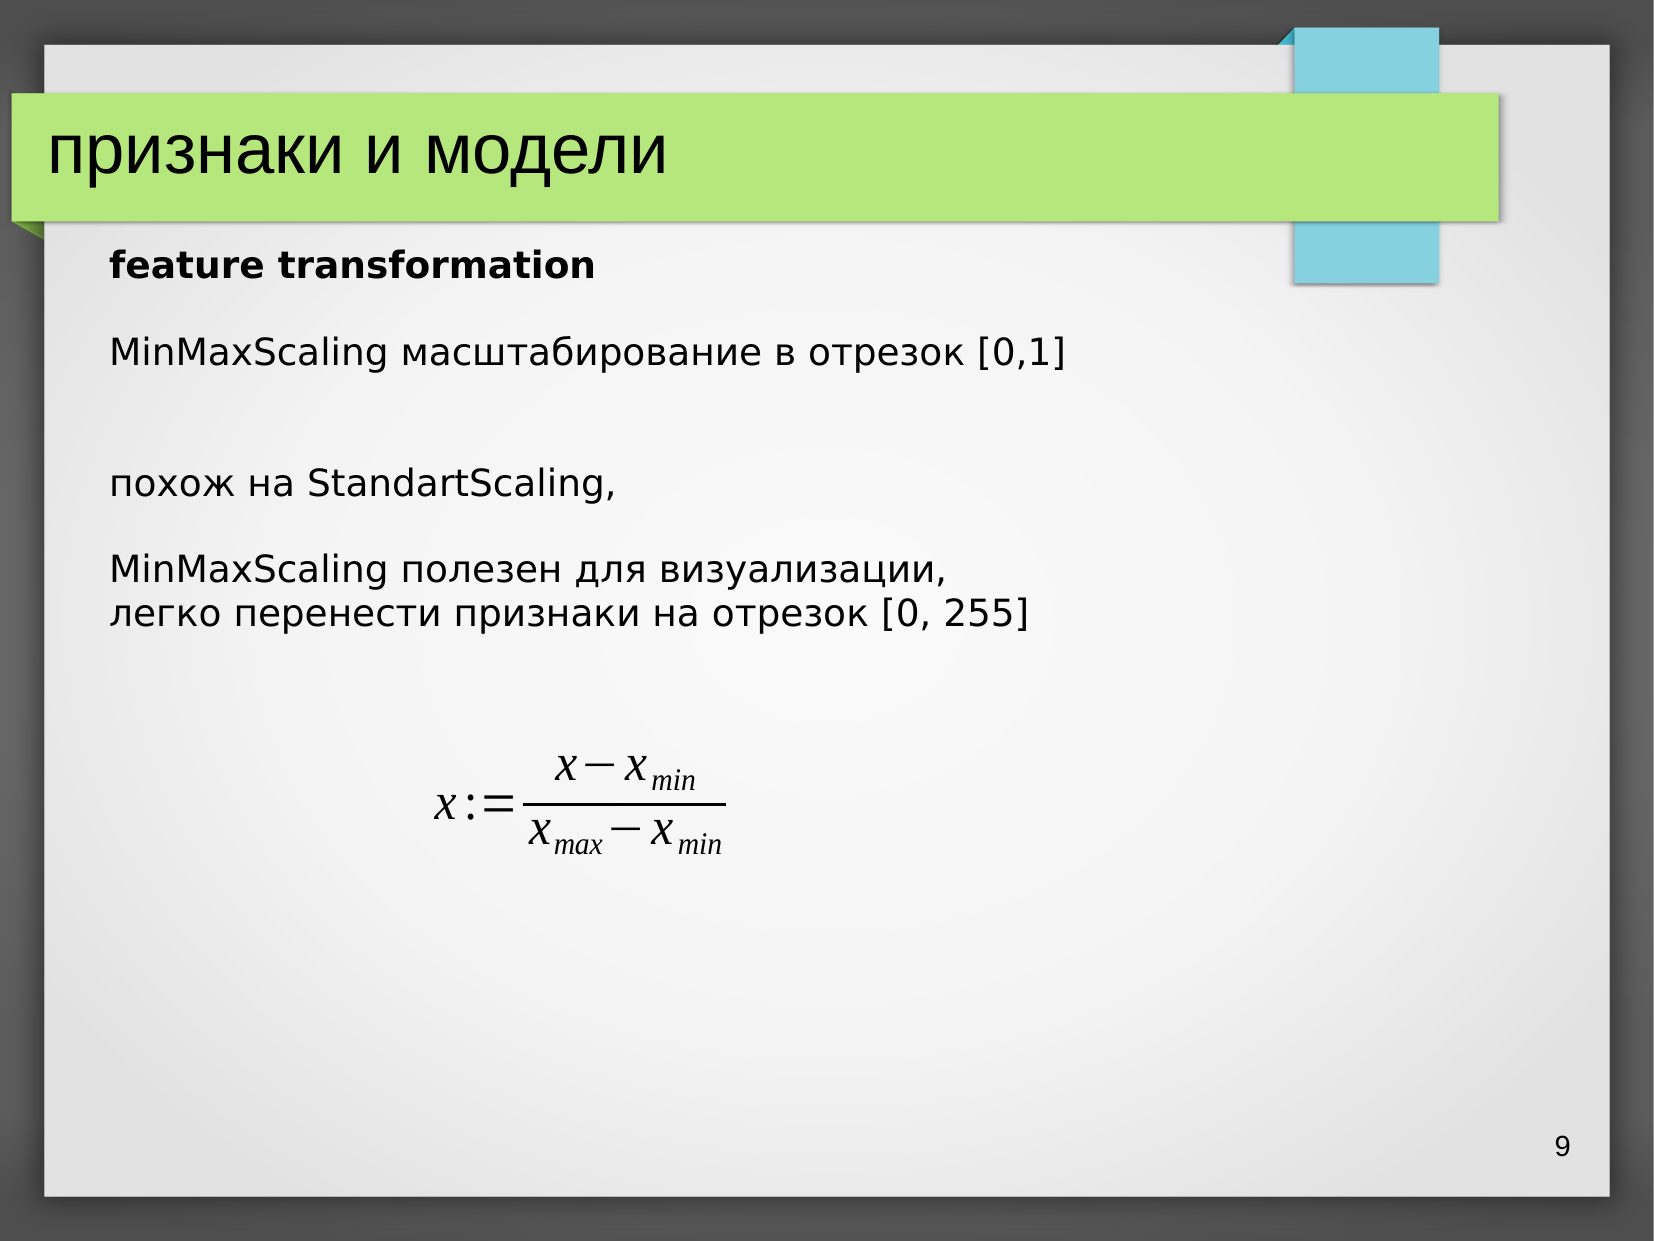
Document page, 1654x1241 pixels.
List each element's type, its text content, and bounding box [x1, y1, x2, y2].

picture [0, 0, 1654, 1241]
text_box feature transformation MinMaxScaling масштабирование в отрезок [0,1] похож на StandartScaling, MinMaxScaling полезен для визуализации, легко перенести признаки на отрезок [0, 255] [94, 236, 1595, 661]
chart [425, 744, 734, 865]
title признаки и модели [47, 109, 1465, 189]
